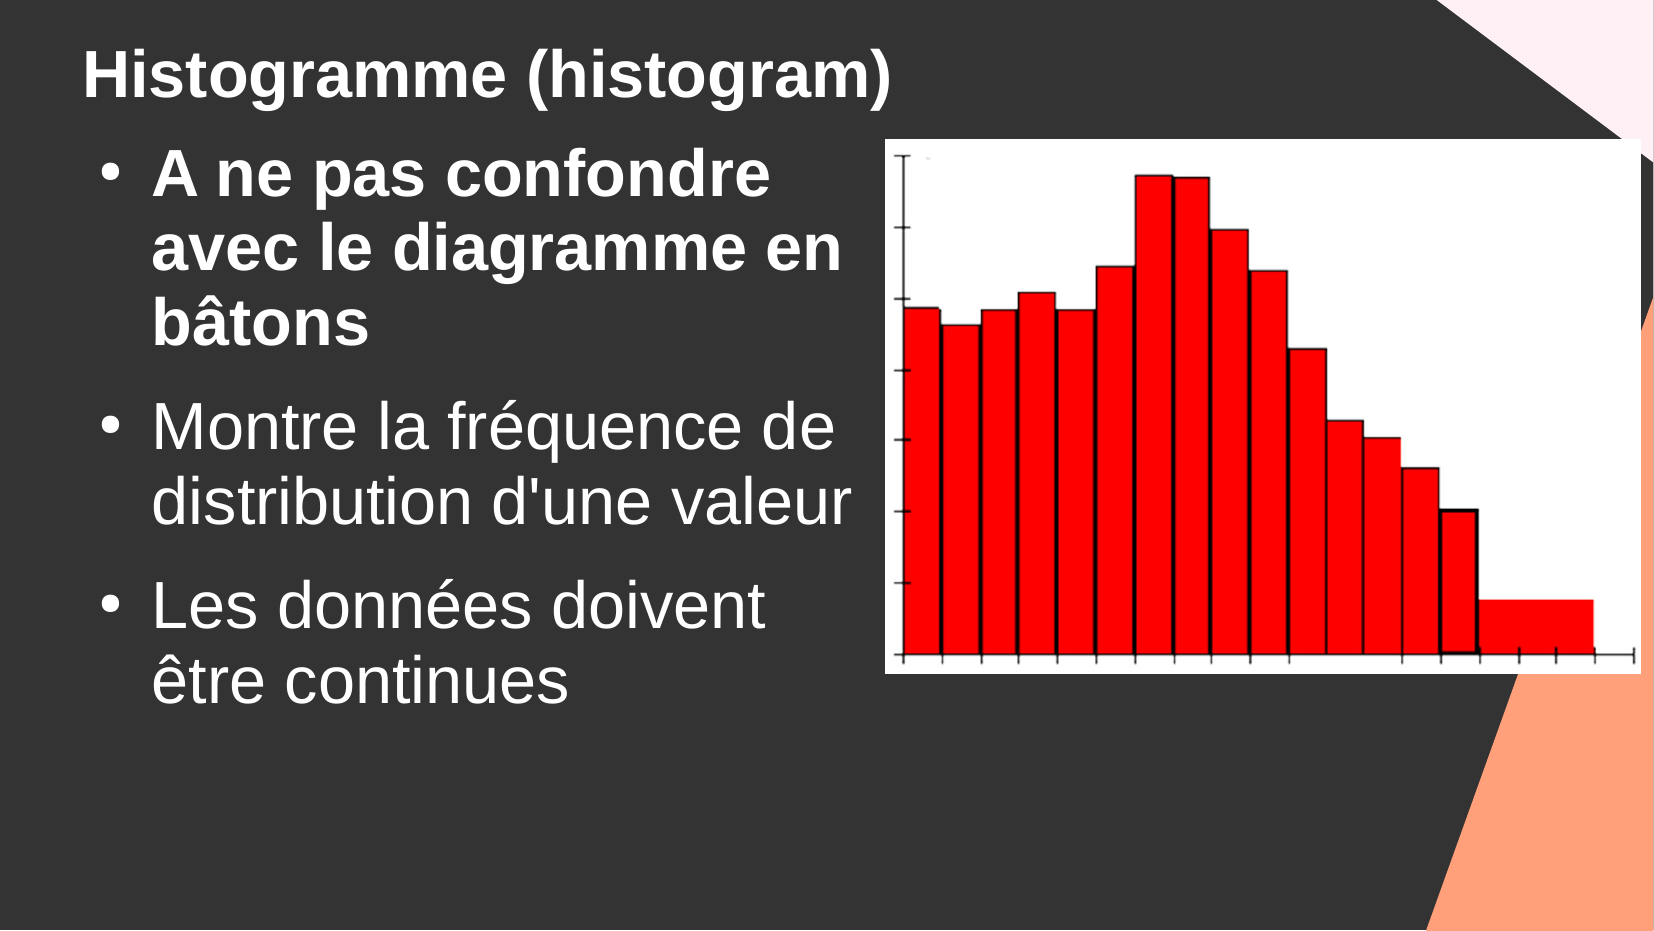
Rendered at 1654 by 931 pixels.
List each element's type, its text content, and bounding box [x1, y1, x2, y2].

title Histogramme (histogram) [82, 37, 1571, 115]
text_box [1425, 295, 1654, 931]
list A ne pas confondre avec le diagramme en bâtons Montre la fréquence de distribution d'une valeur Les données doivent être continues [80, 135, 863, 815]
text_box [1436, 0, 1654, 163]
picture [885, 139, 1641, 674]
